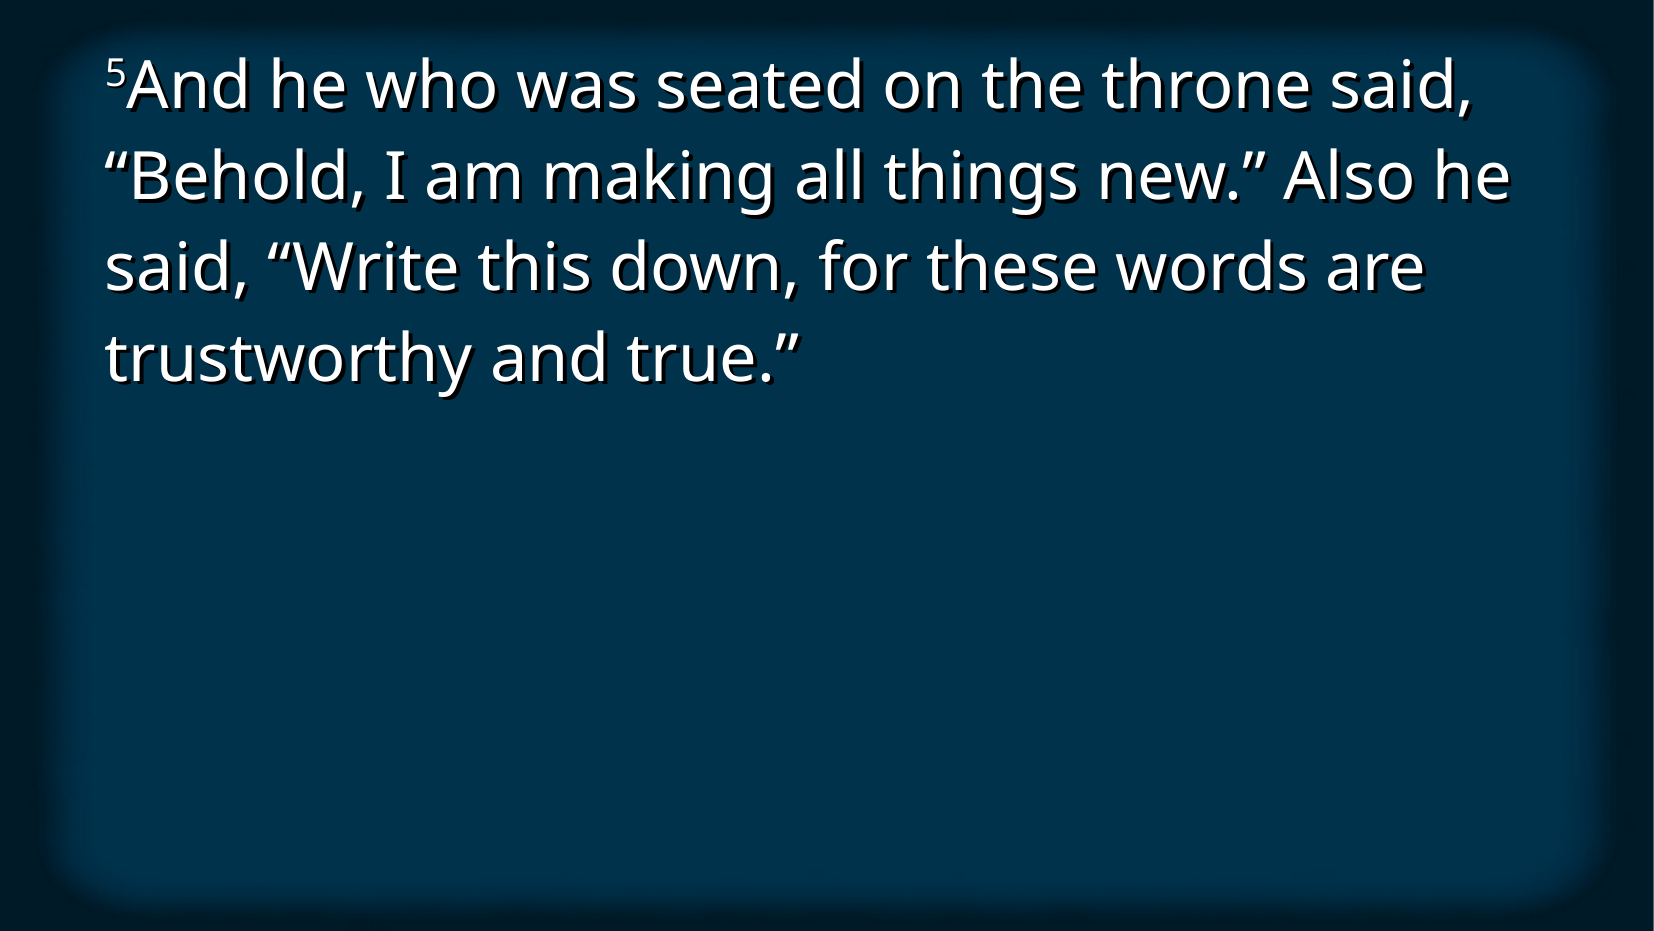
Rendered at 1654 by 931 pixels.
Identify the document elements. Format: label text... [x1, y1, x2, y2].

text_box 5And he who was seated on the throne said, “Behold, I am making all things new.” Also he said, “Write this down, for these words are trustworthy and true.” [90, 30, 1576, 400]
picture [0, 0, 1654, 931]
